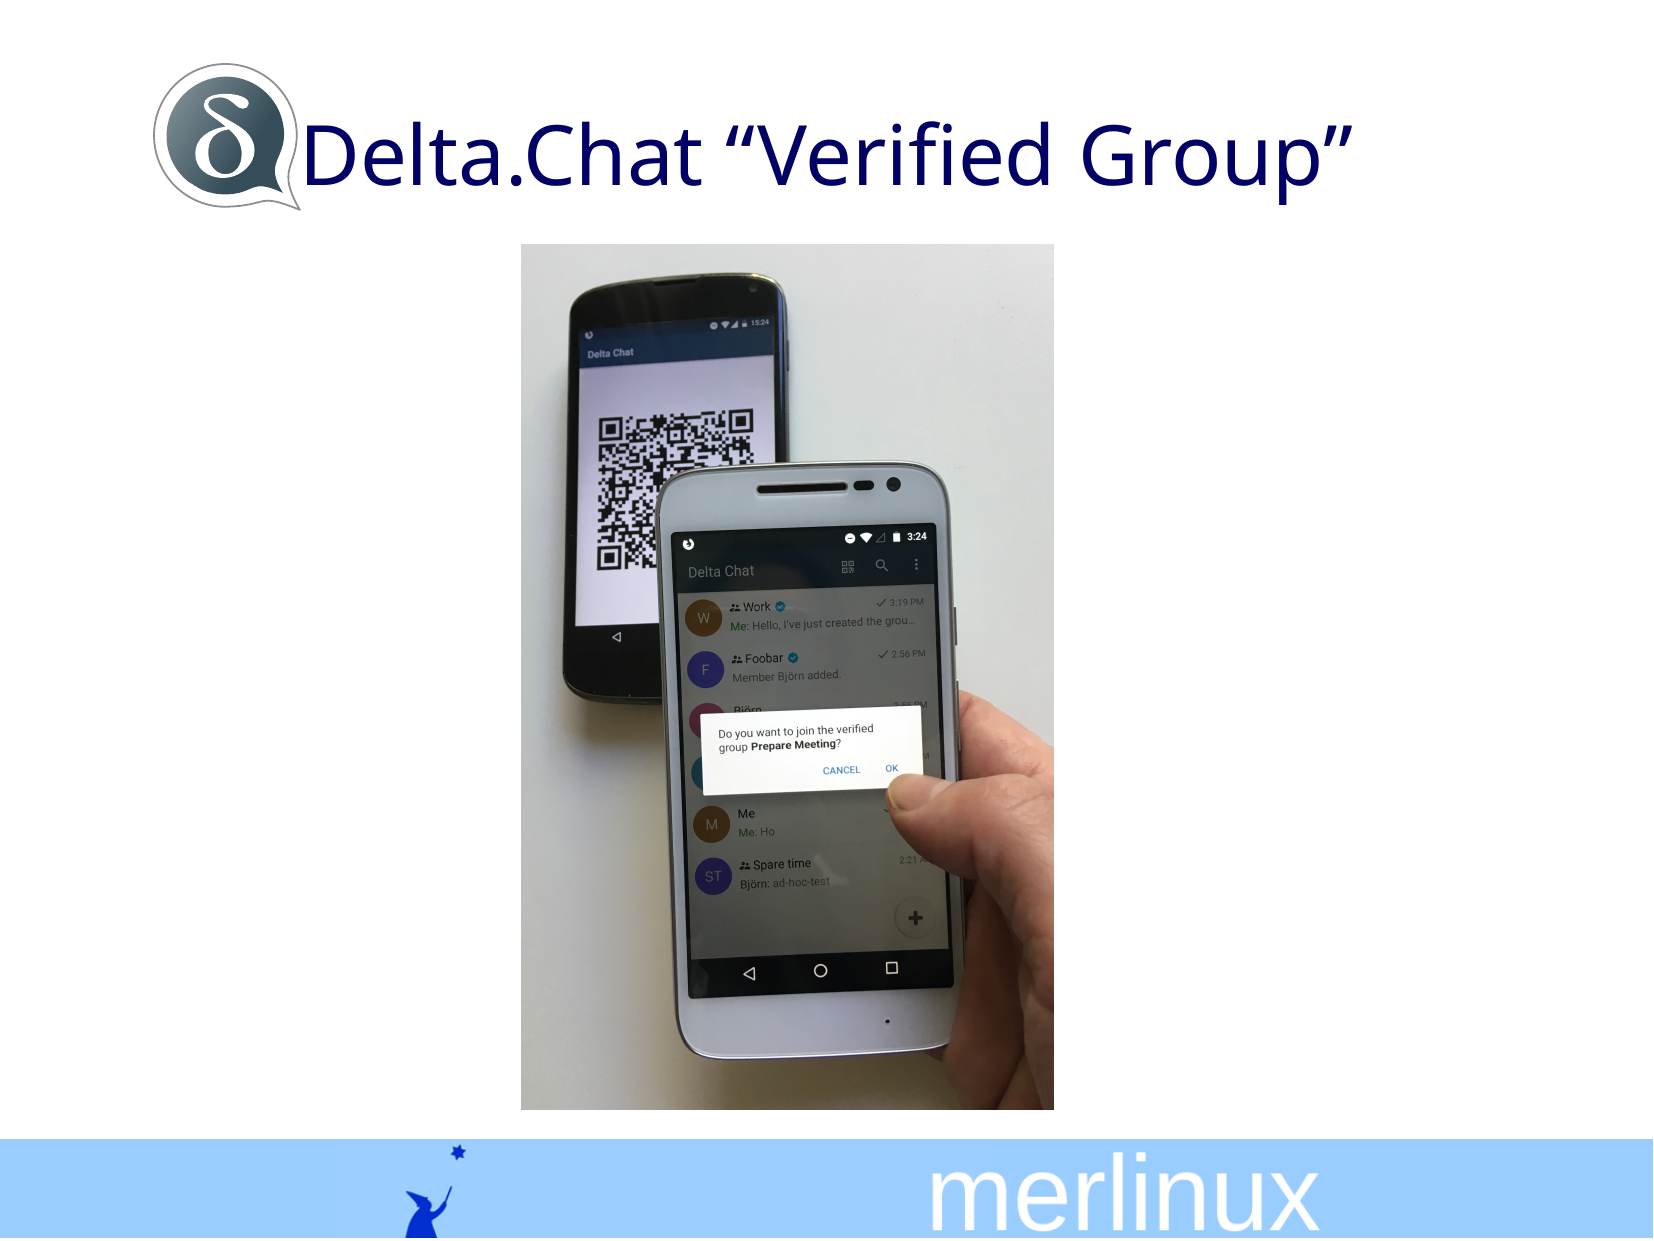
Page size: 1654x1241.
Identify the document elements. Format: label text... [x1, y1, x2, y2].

picture [150, 60, 301, 211]
title Delta.Chat “Verified Group” [82, 49, 1571, 257]
picture [521, 244, 1054, 1111]
picture [0, 1139, 1653, 1238]
